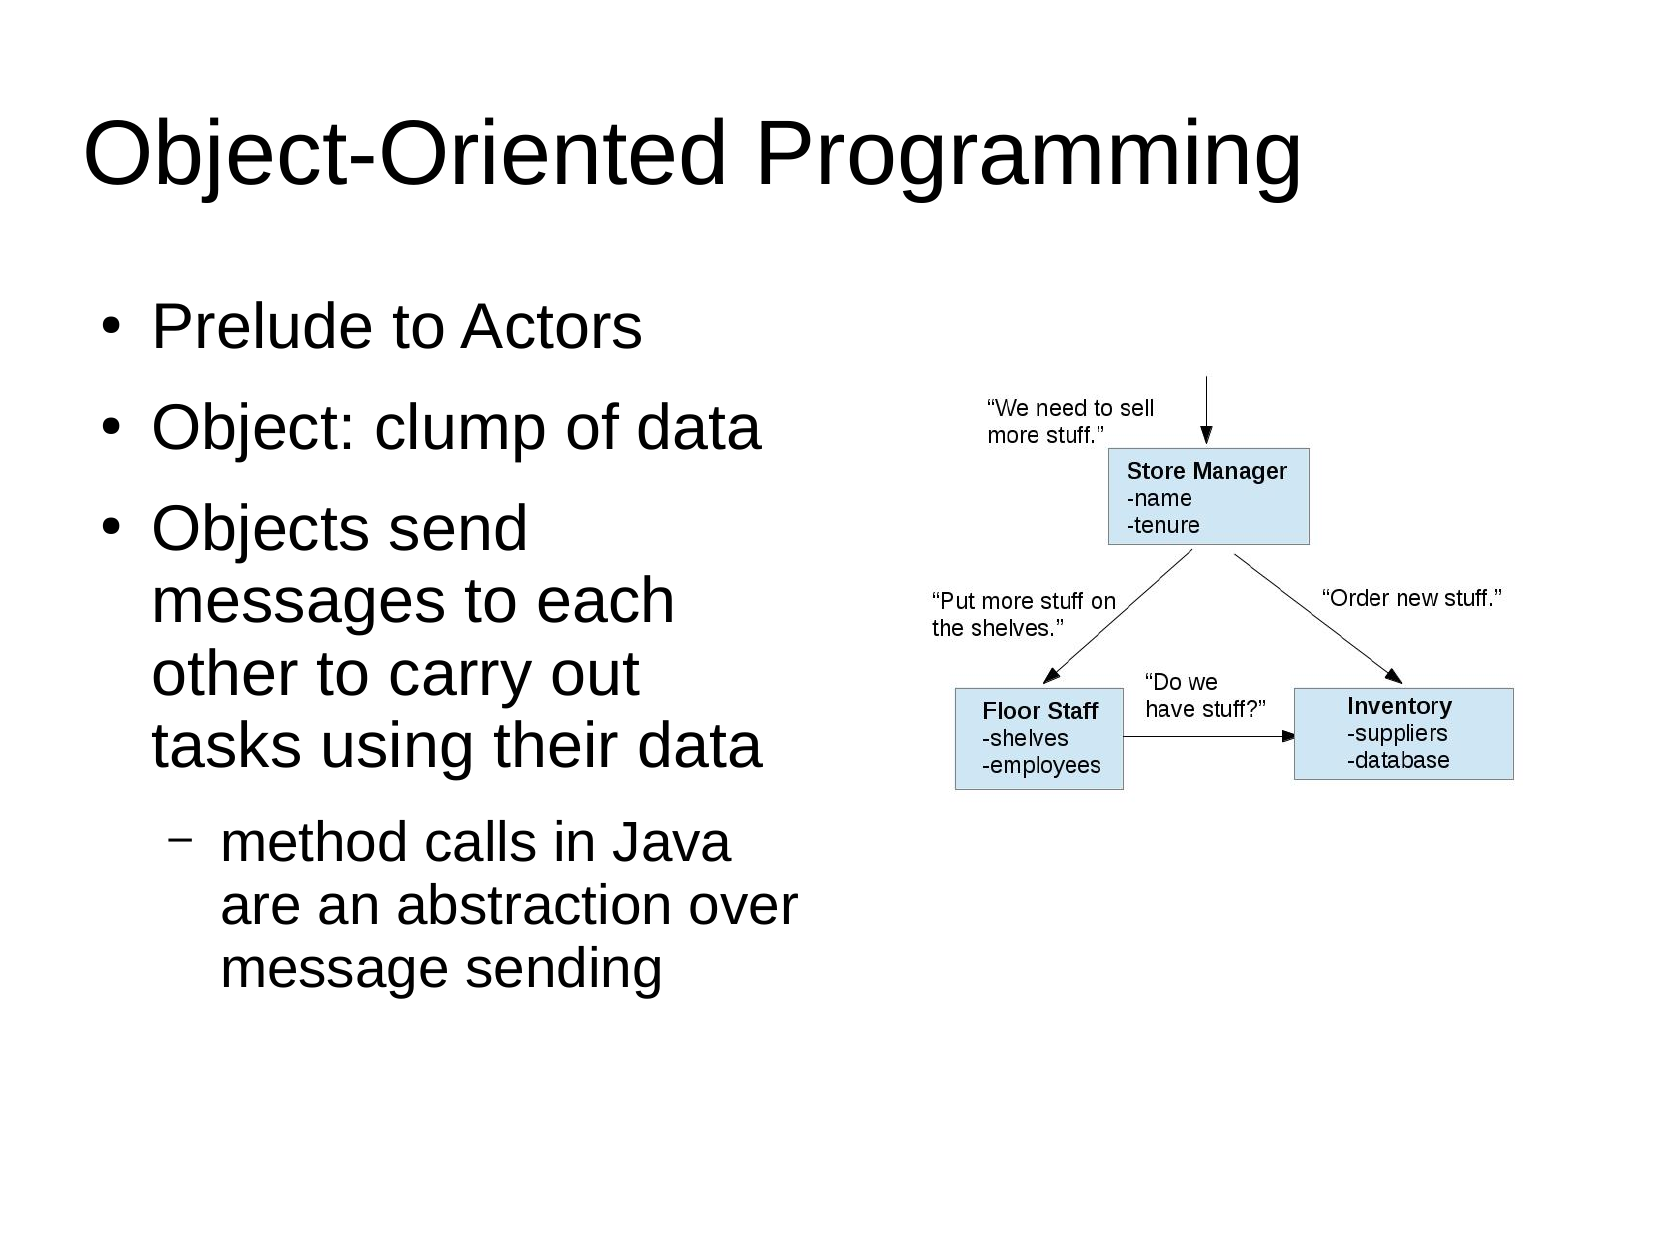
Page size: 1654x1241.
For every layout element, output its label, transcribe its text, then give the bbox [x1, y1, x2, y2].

picture [825, 338, 1615, 916]
list Prelude to Actors Object: clump of data Objects send messages to each other to carry out tasks using their data method calls in Java are an abstraction over message sending [82, 290, 809, 1010]
title Object-Oriented Programming [82, 49, 1571, 257]
